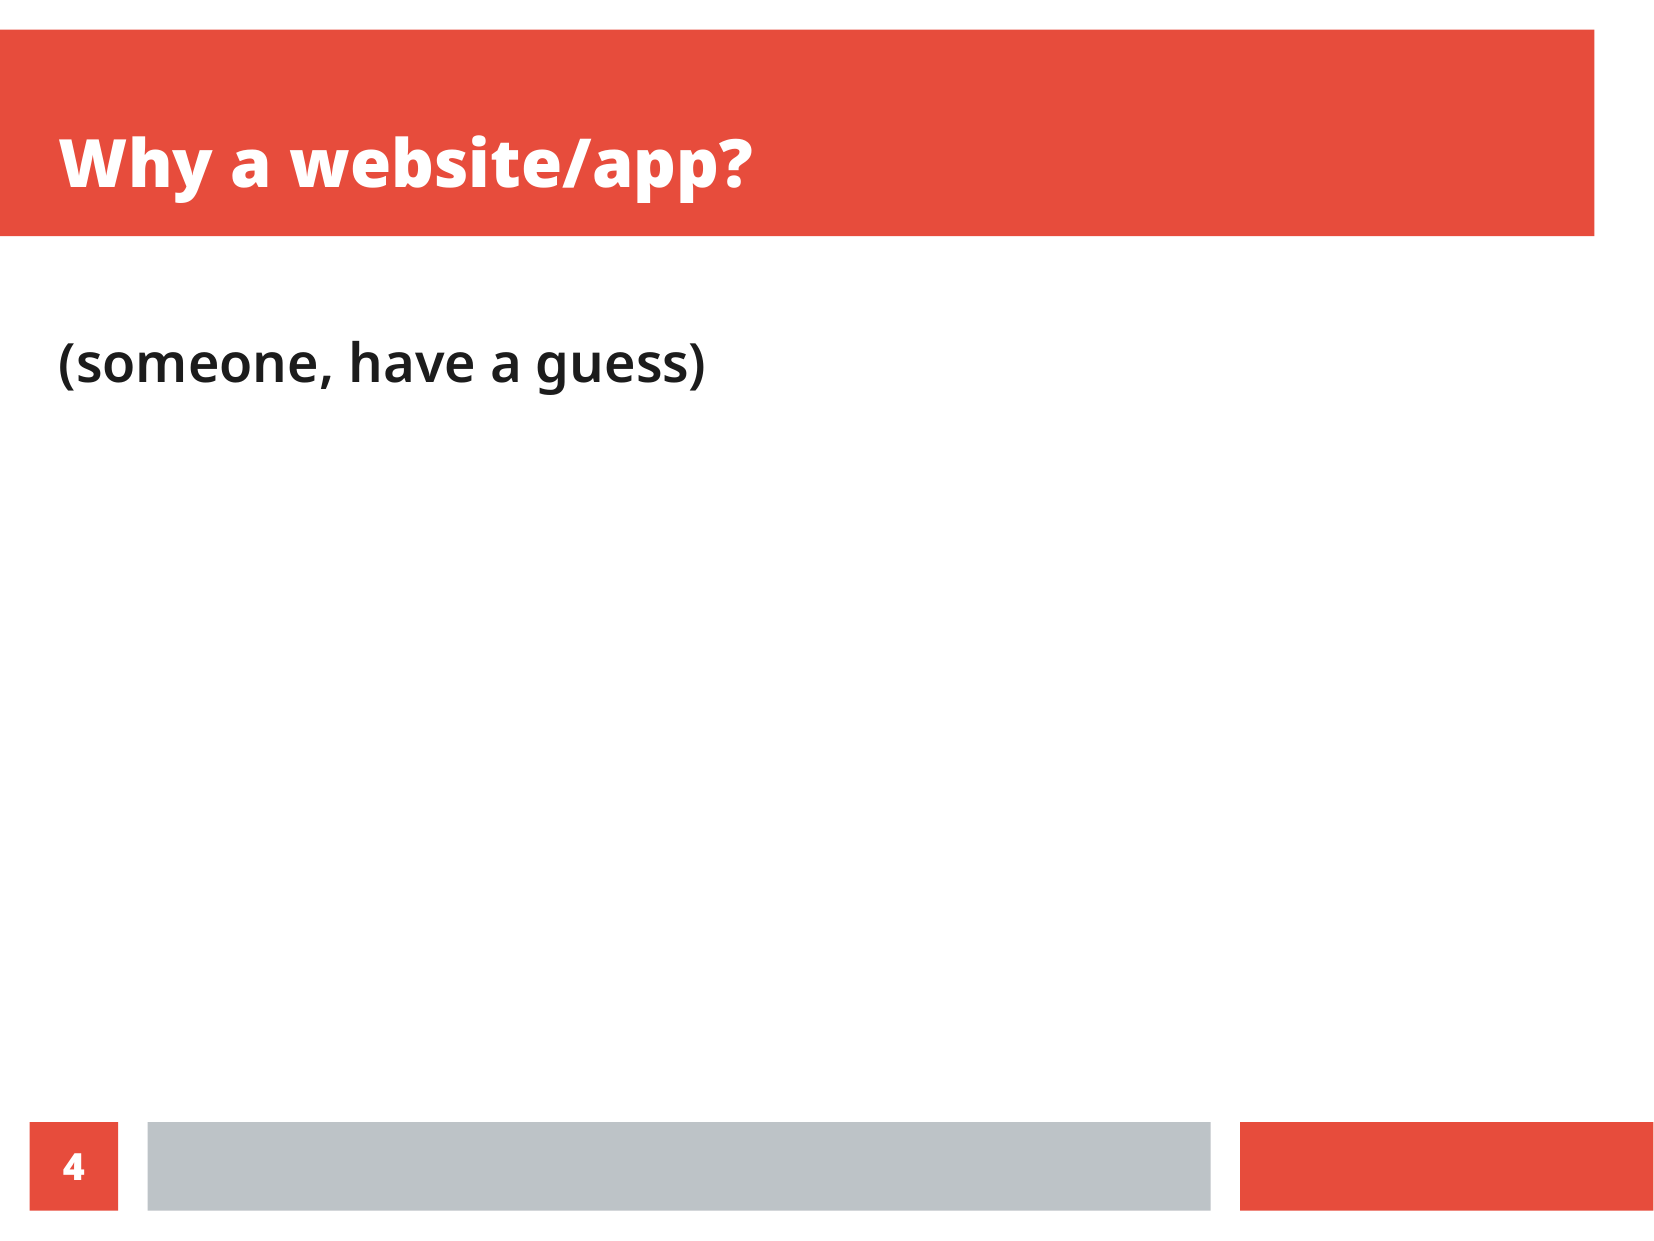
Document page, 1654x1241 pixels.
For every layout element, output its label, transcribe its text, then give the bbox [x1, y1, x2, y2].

list (someone, have a guess) [59, 324, 1565, 1093]
title Why a website/app? [59, 59, 1595, 207]
